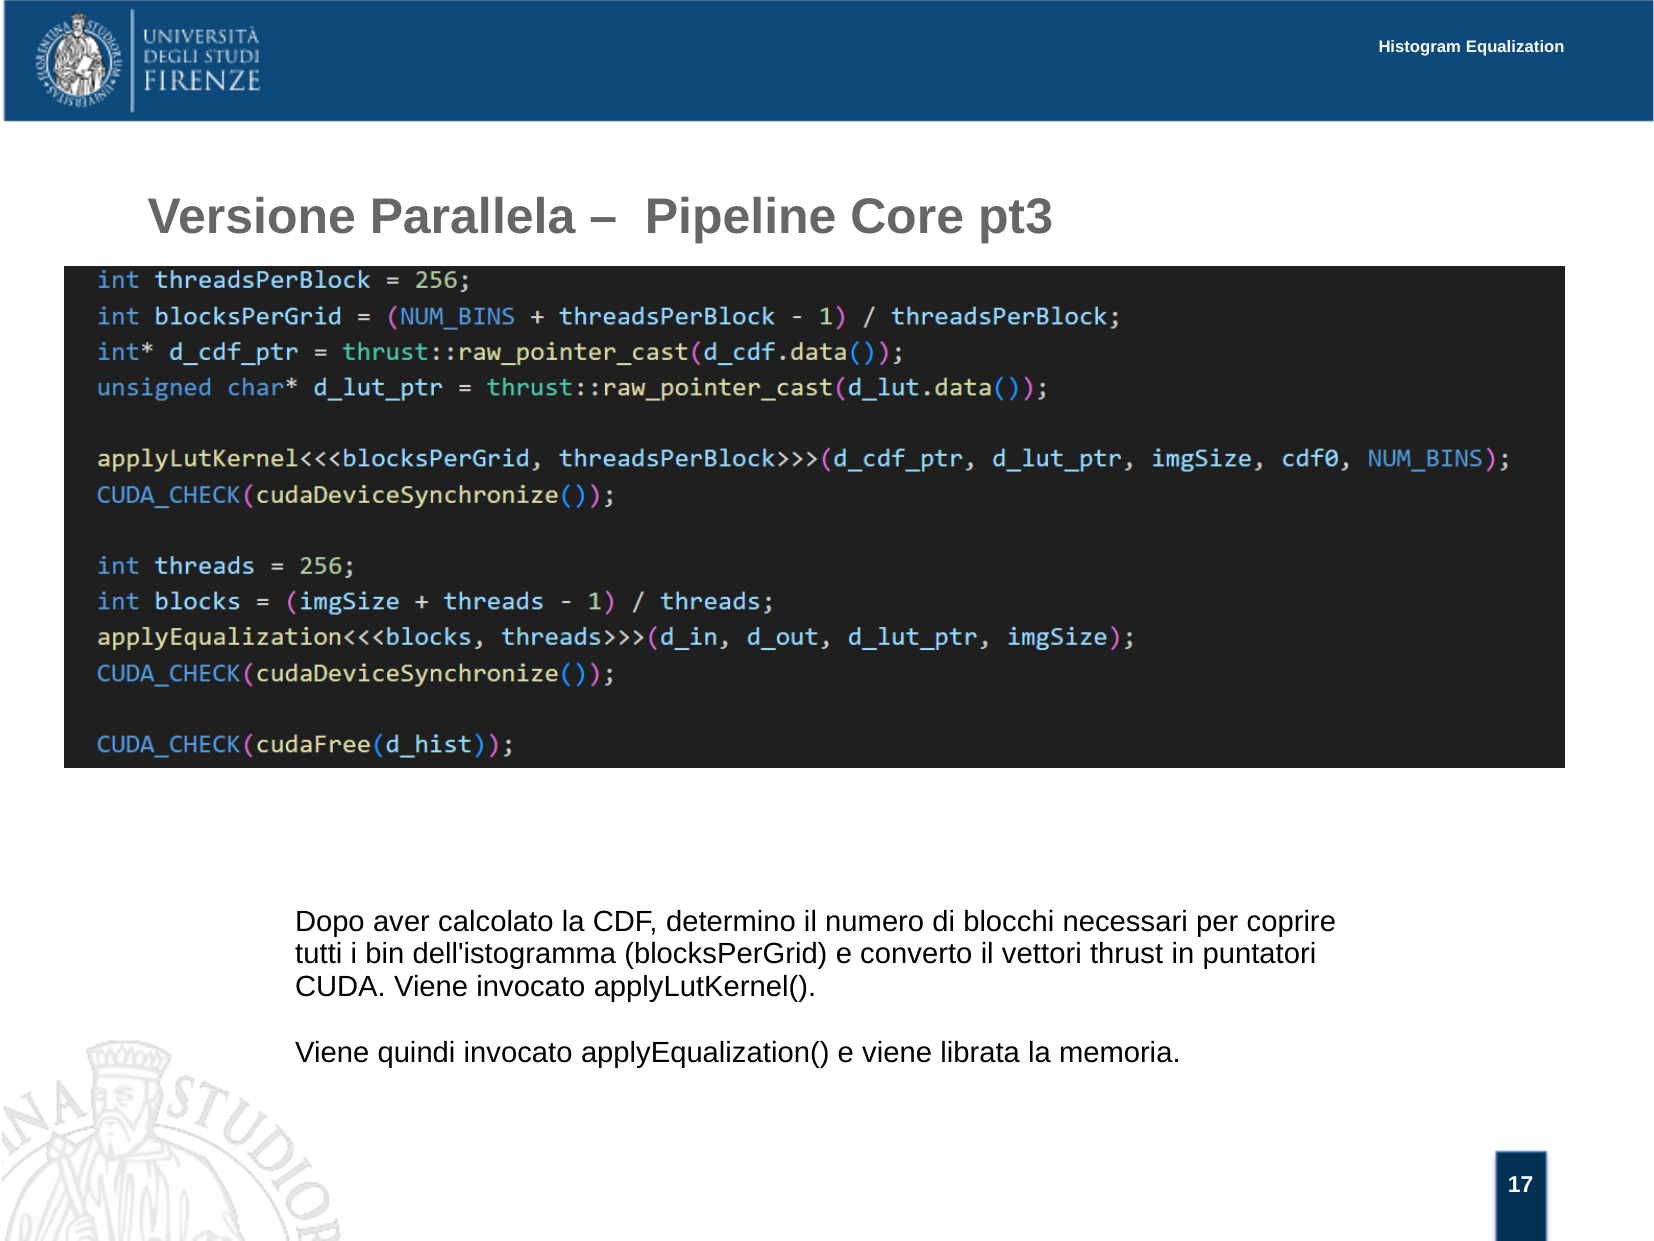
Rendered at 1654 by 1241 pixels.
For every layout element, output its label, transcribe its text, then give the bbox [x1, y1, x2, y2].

text_box Histogram Equalization [685, 13, 1565, 118]
text_box Dopo aver calcolato la CDF, determino il numero di blocchi necessari per coprire tutti i bin dell'istogramma (blocksPerGrid) e converto il vettori thrust in puntatori CUDA. Viene invocato applyLutKernel(). Viene quindi invocato applyEqualization() e viene librata la memoria. [295, 850, 1359, 1123]
text_box Versione Parallela – Pipeline Core pt3 [147, 118, 1601, 286]
picture [2, 0, 1654, 1241]
text_box 17 [1505, 1160, 1536, 1208]
